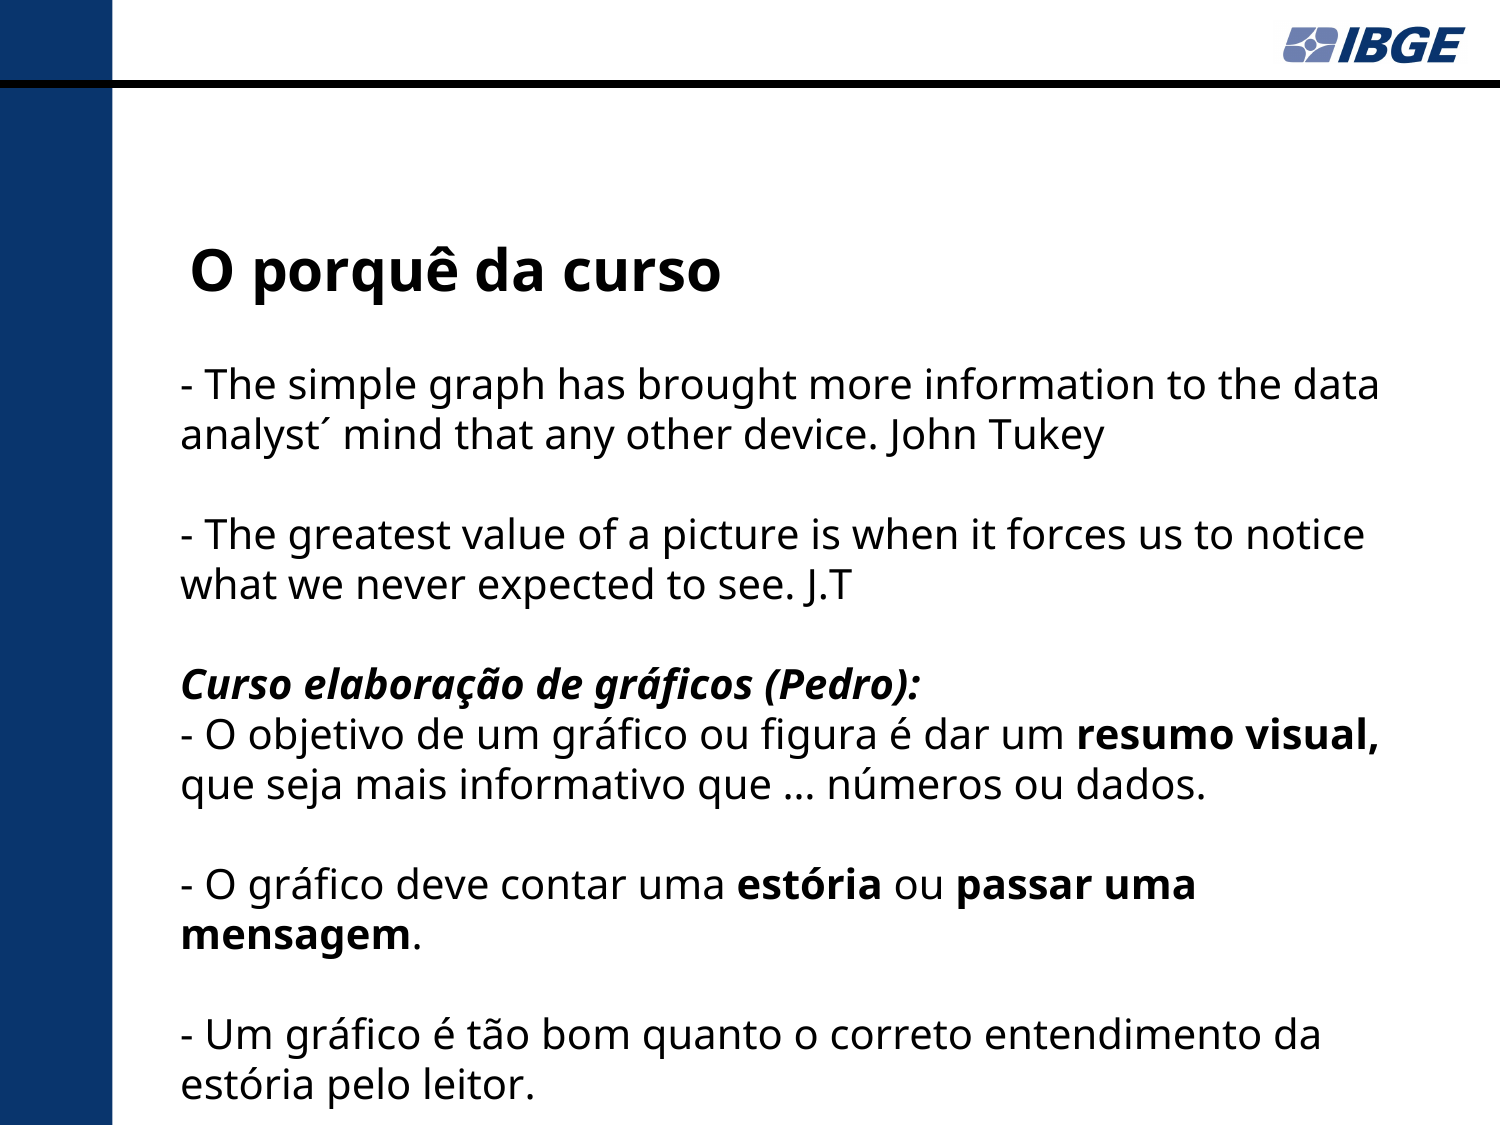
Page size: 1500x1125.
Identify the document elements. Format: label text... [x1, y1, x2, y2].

text_box O porquê da curso [174, 224, 1426, 311]
picture [1273, 20, 1468, 64]
text_box - The simple graph has brought more information to the data analyst´ mind that any other device. John Tukey - The greatest value of a picture is when it forces us to notice what we never expected to see. J.T Curso elaboração de gráficos (Pedro): - O objetivo de um gráfico ou figura é dar um resumo visual, que seja mais informativo que … números ou dados. - O gráfico deve contar uma estória ou passar uma mensagem. - Um gráfico é tão bom quanto o correto entendimento da estória pelo leitor. [165, 350, 1442, 1125]
